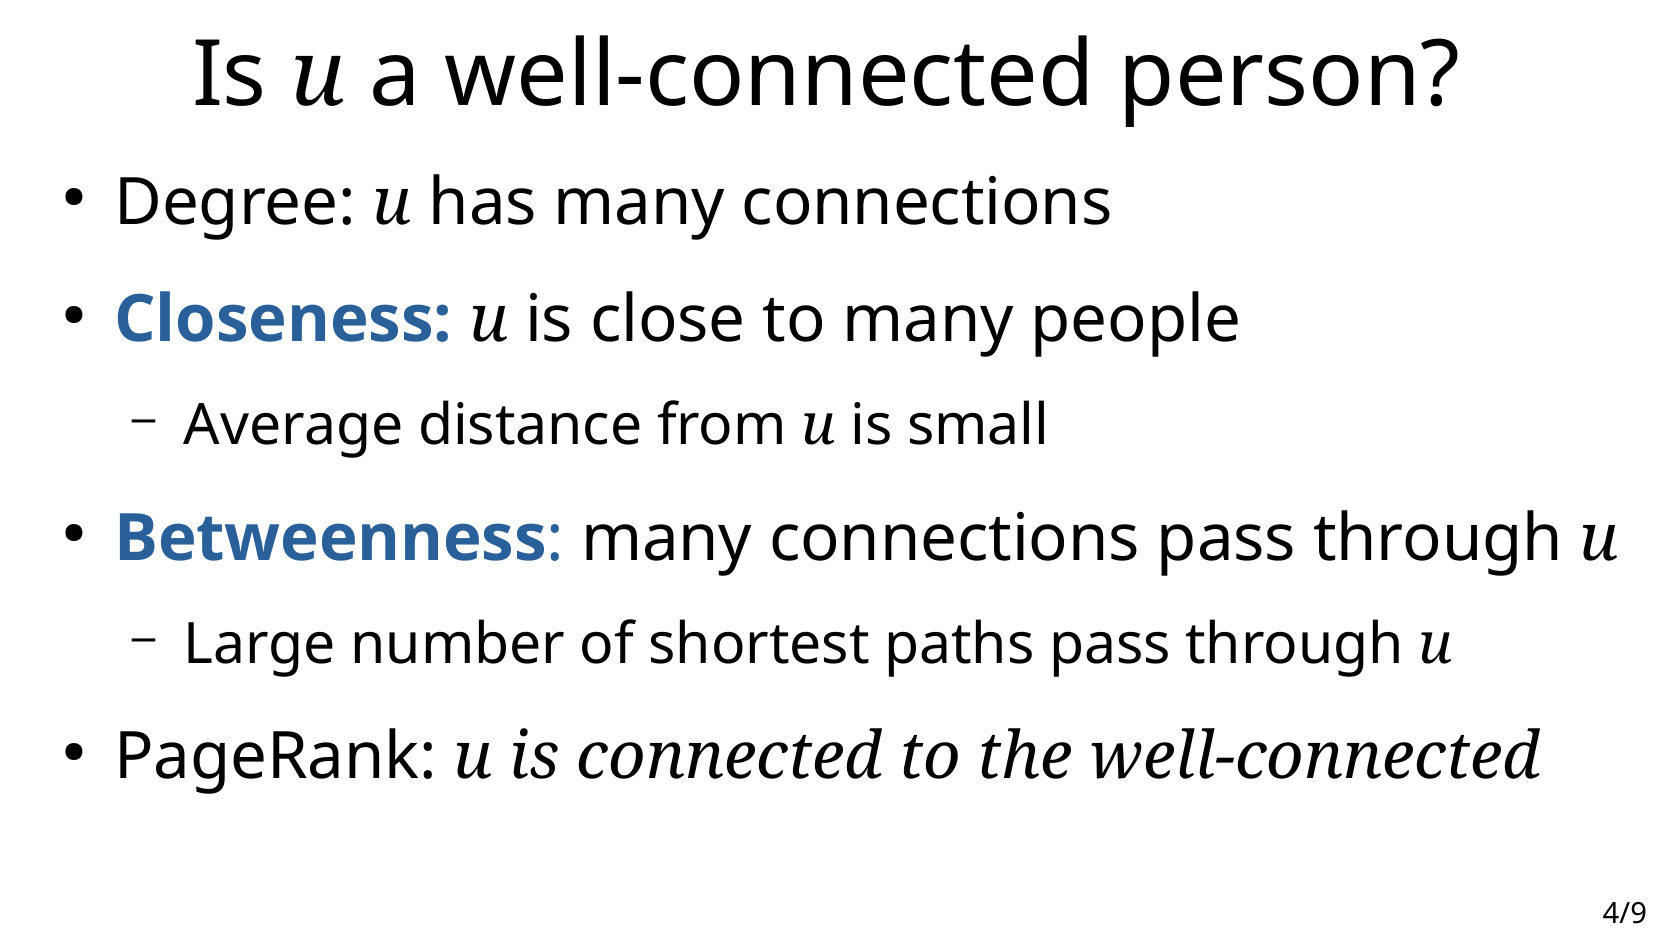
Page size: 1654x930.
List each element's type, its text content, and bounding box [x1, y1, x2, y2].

list Degree: u has many connections Closeness: u is close to many people Average distance from u is small Betweenness: many connections pass through u Large number of shortest paths pass through u PageRank: u is connected to the well-connected [45, 154, 1636, 874]
title Is u a well-connected person? [82, 0, 1571, 154]
